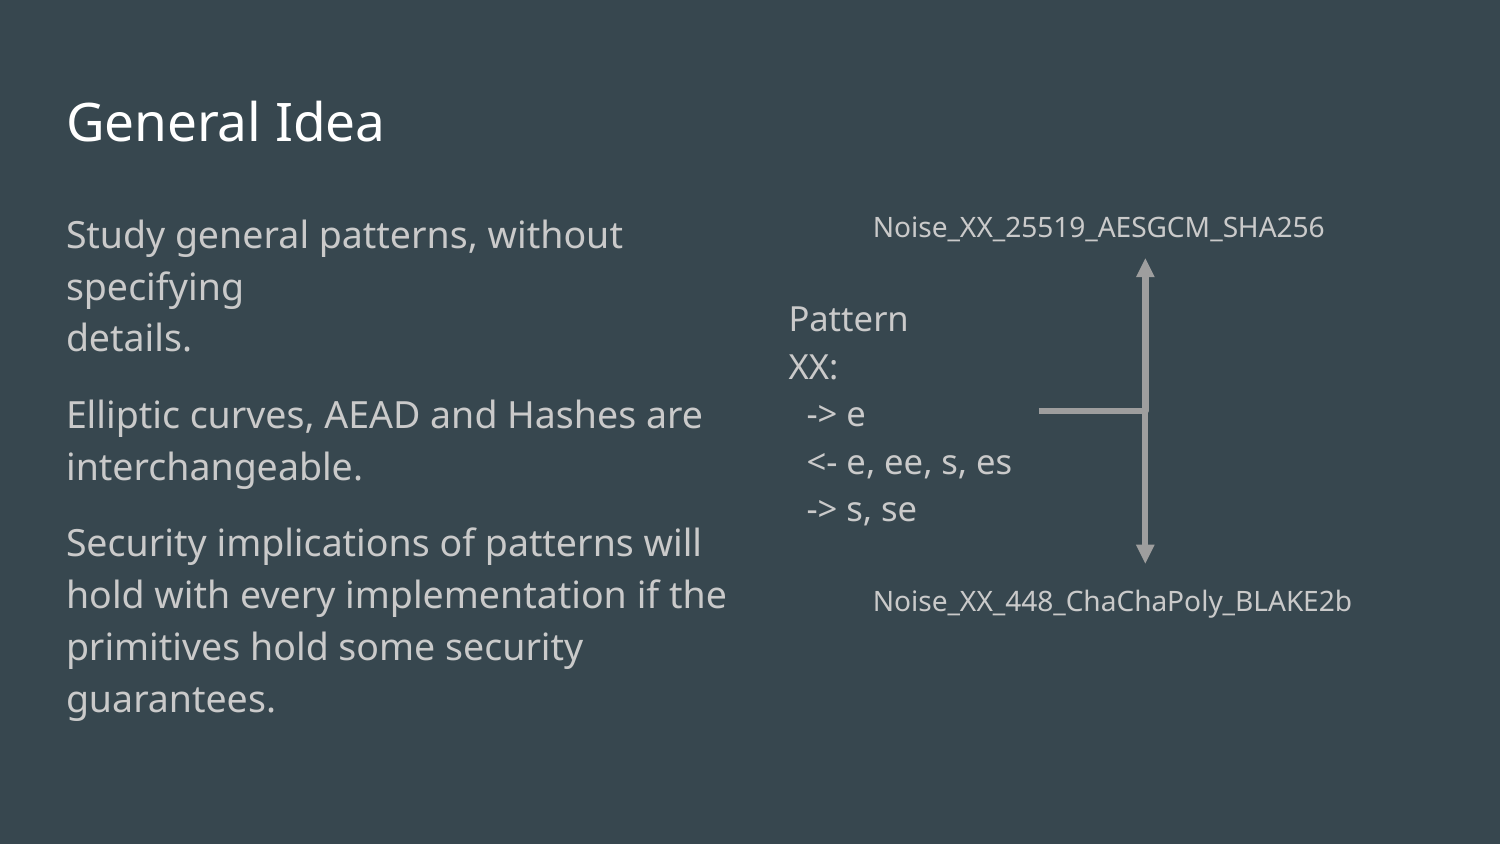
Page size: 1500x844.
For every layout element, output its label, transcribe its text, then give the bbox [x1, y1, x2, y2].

title General Idea [51, 72, 1449, 167]
list Noise_XX_25519_AESGCM_SHA256 [857, 189, 1433, 259]
list Pattern XX: -> e <- e, ee, s, es -> s, se [773, 275, 1039, 546]
list Noise_XX_448_ChaChaPoly_BLAKE2b [857, 563, 1433, 633]
list Study general patterns, without specifying details. Elliptic curves, AEAD and Hashes are interchangeable. Security implications of patterns will hold with every implementation if the primitives hold some security guarantees. [51, 189, 767, 750]
